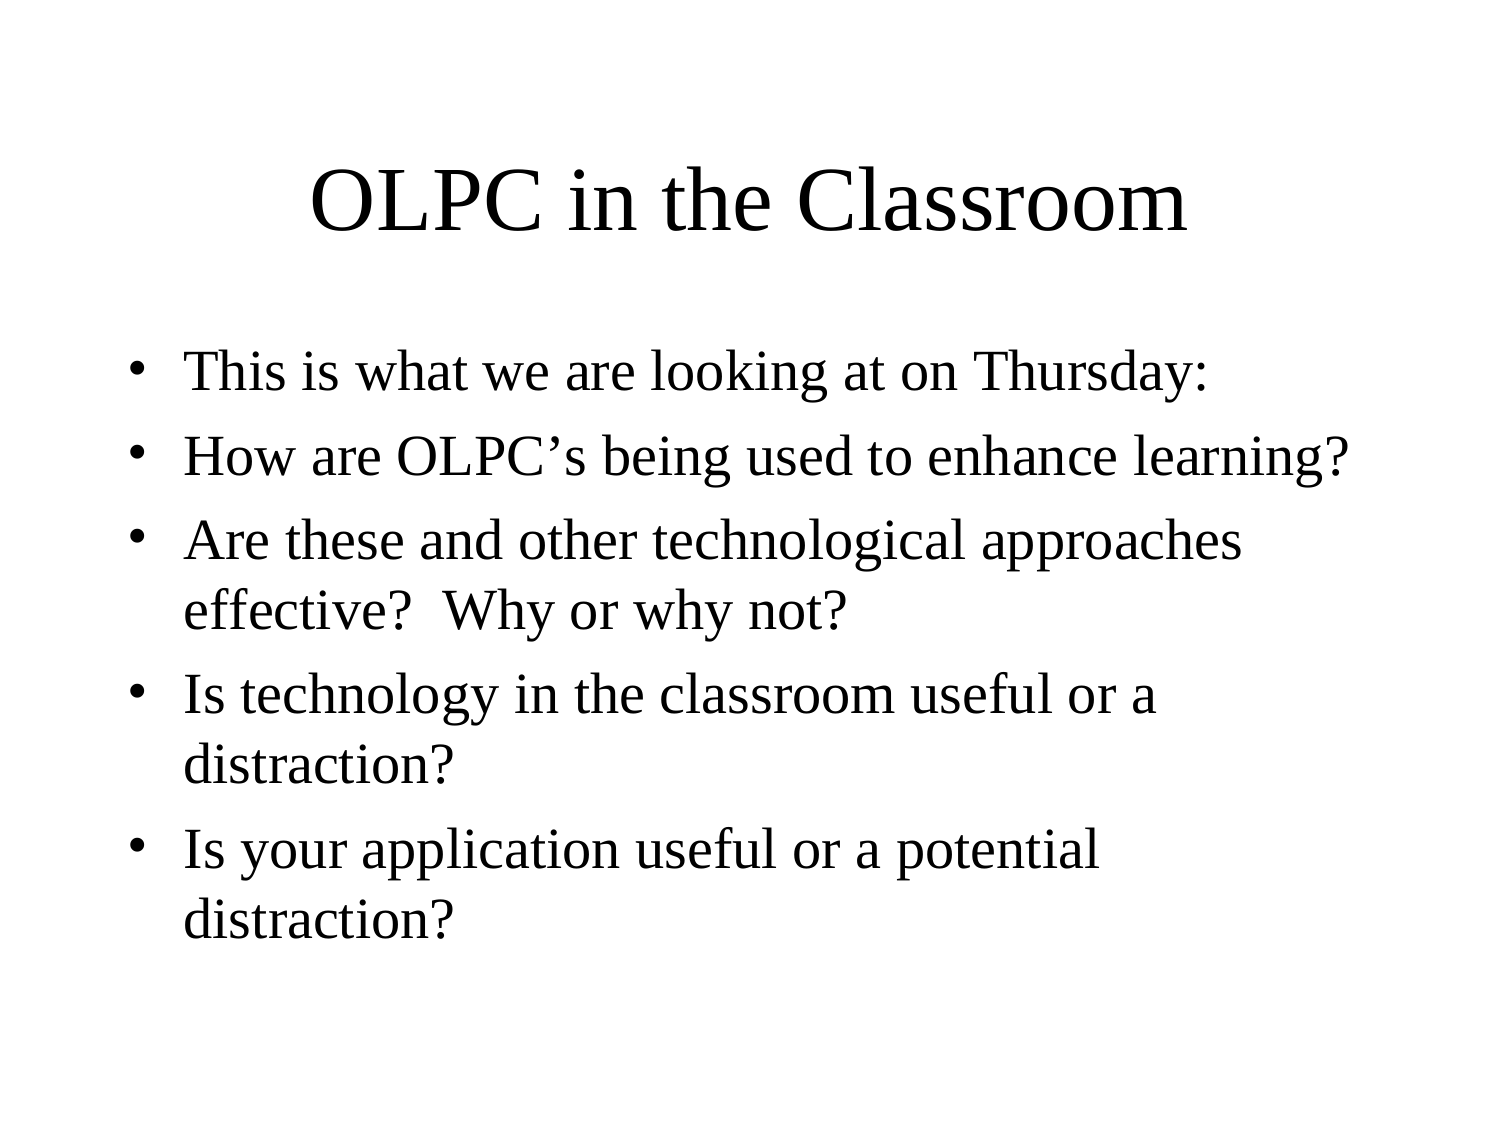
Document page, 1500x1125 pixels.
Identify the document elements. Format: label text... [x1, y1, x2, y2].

list This is what we are looking at on Thursday: How are OLPC’s being used to enhance learning? Are these and other technological approaches effective? Why or why not? Is technology in the classroom useful or a distraction? Is your application useful or a potential distraction? [112, 324, 1388, 1000]
title OLPC in the Classroom [112, 99, 1388, 288]
